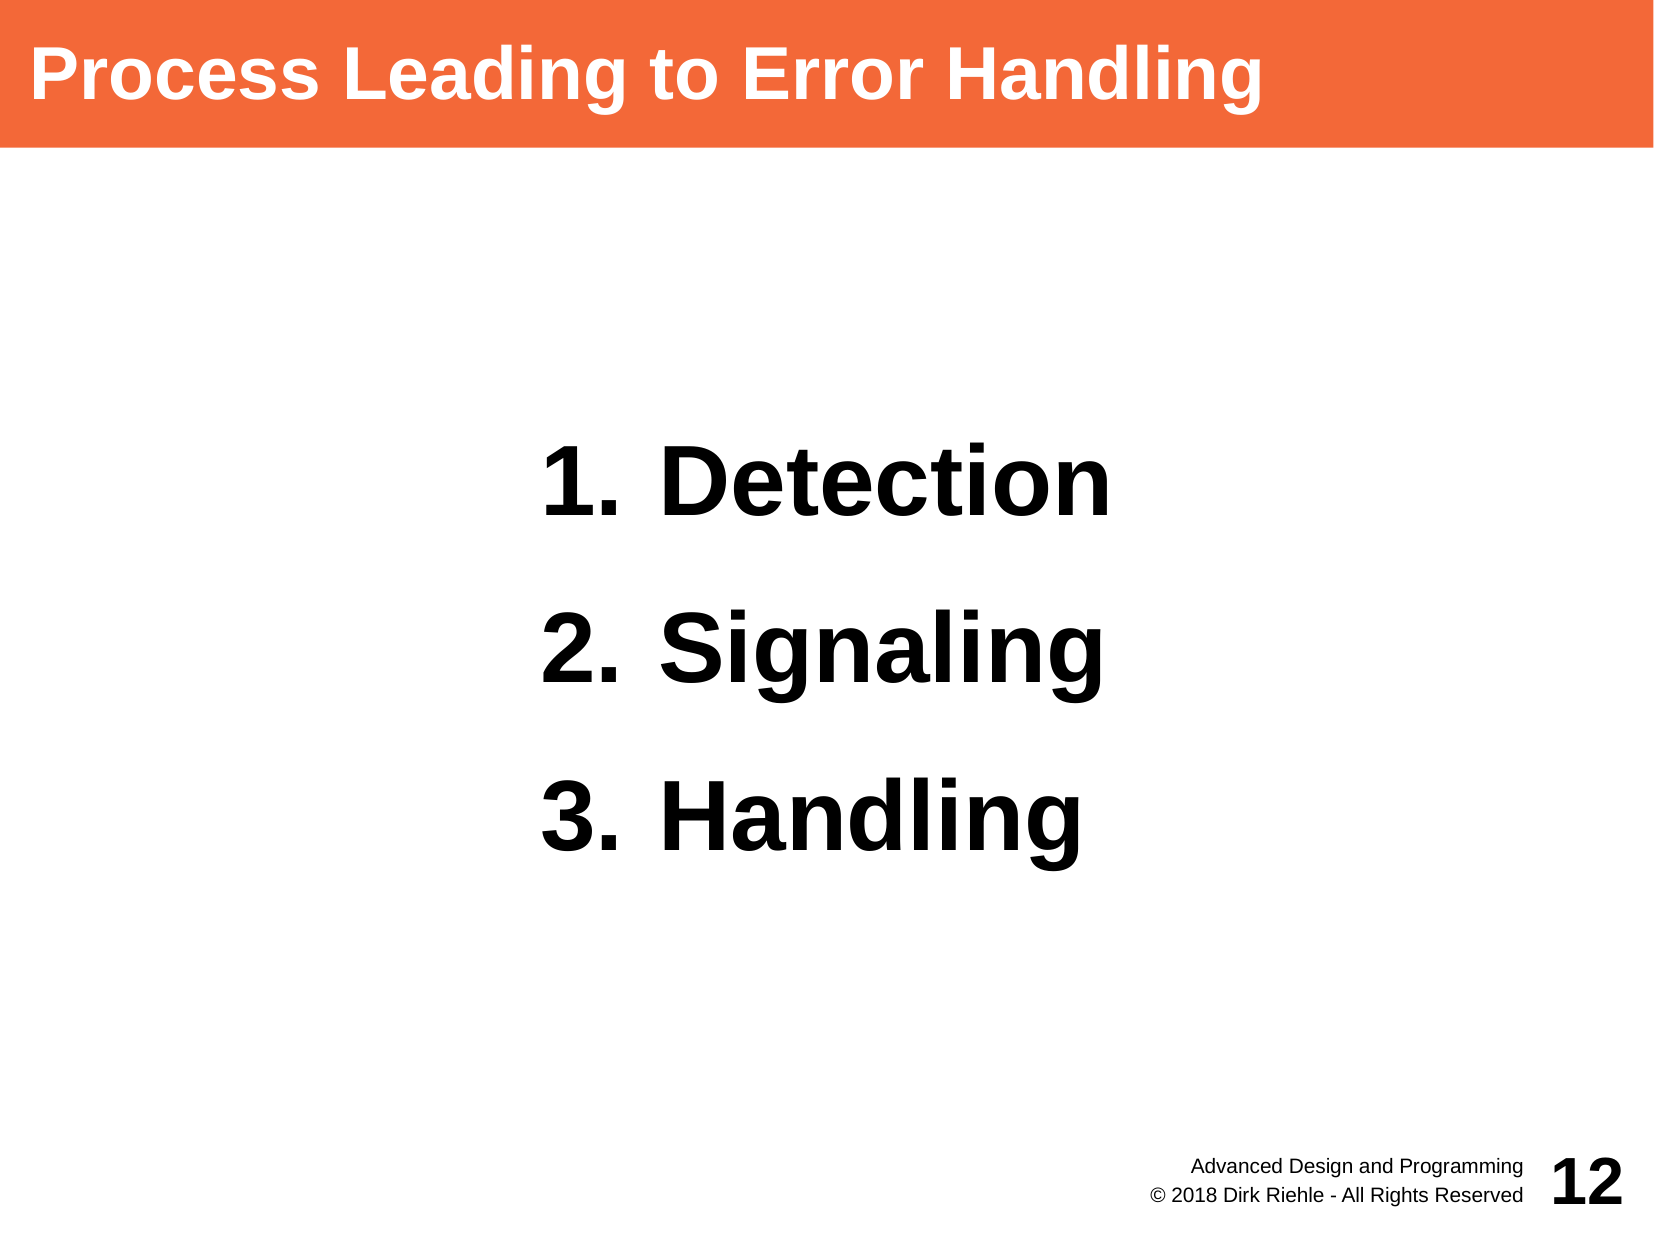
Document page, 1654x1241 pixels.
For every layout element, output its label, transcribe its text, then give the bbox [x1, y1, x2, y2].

subtitle Detection Signaling Handling [29, 177, 1625, 1063]
title Process Leading to Error Handling [0, 0, 1654, 148]
